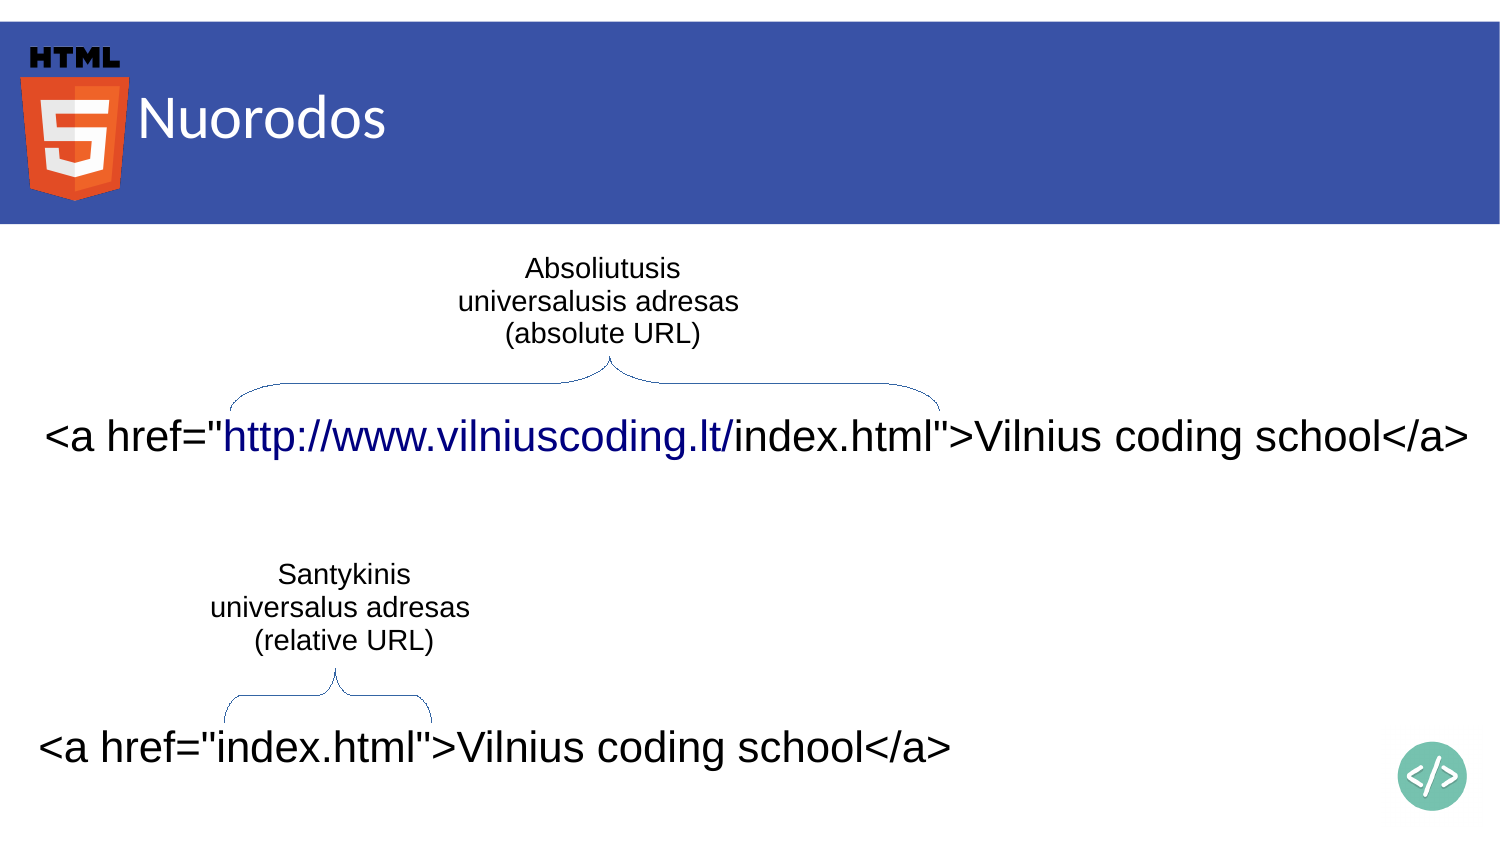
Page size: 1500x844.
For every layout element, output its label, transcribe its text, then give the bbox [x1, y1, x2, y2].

title Nuorodos [122, 72, 1500, 167]
picture [1381, 725, 1483, 827]
text_box Absoliutusis universalusis adresas (absolute URL) [443, 244, 780, 391]
text_box <a href="index.html">Vilnius coding school</a> [23, 715, 968, 780]
text_box <a href="http://www.vilniuscoding.lt/index.html">Vilnius coding school</a> [29, 404, 1485, 468]
text_box Santykinis universalus adresas (relative URL) [195, 550, 497, 664]
picture [20, 46, 130, 201]
